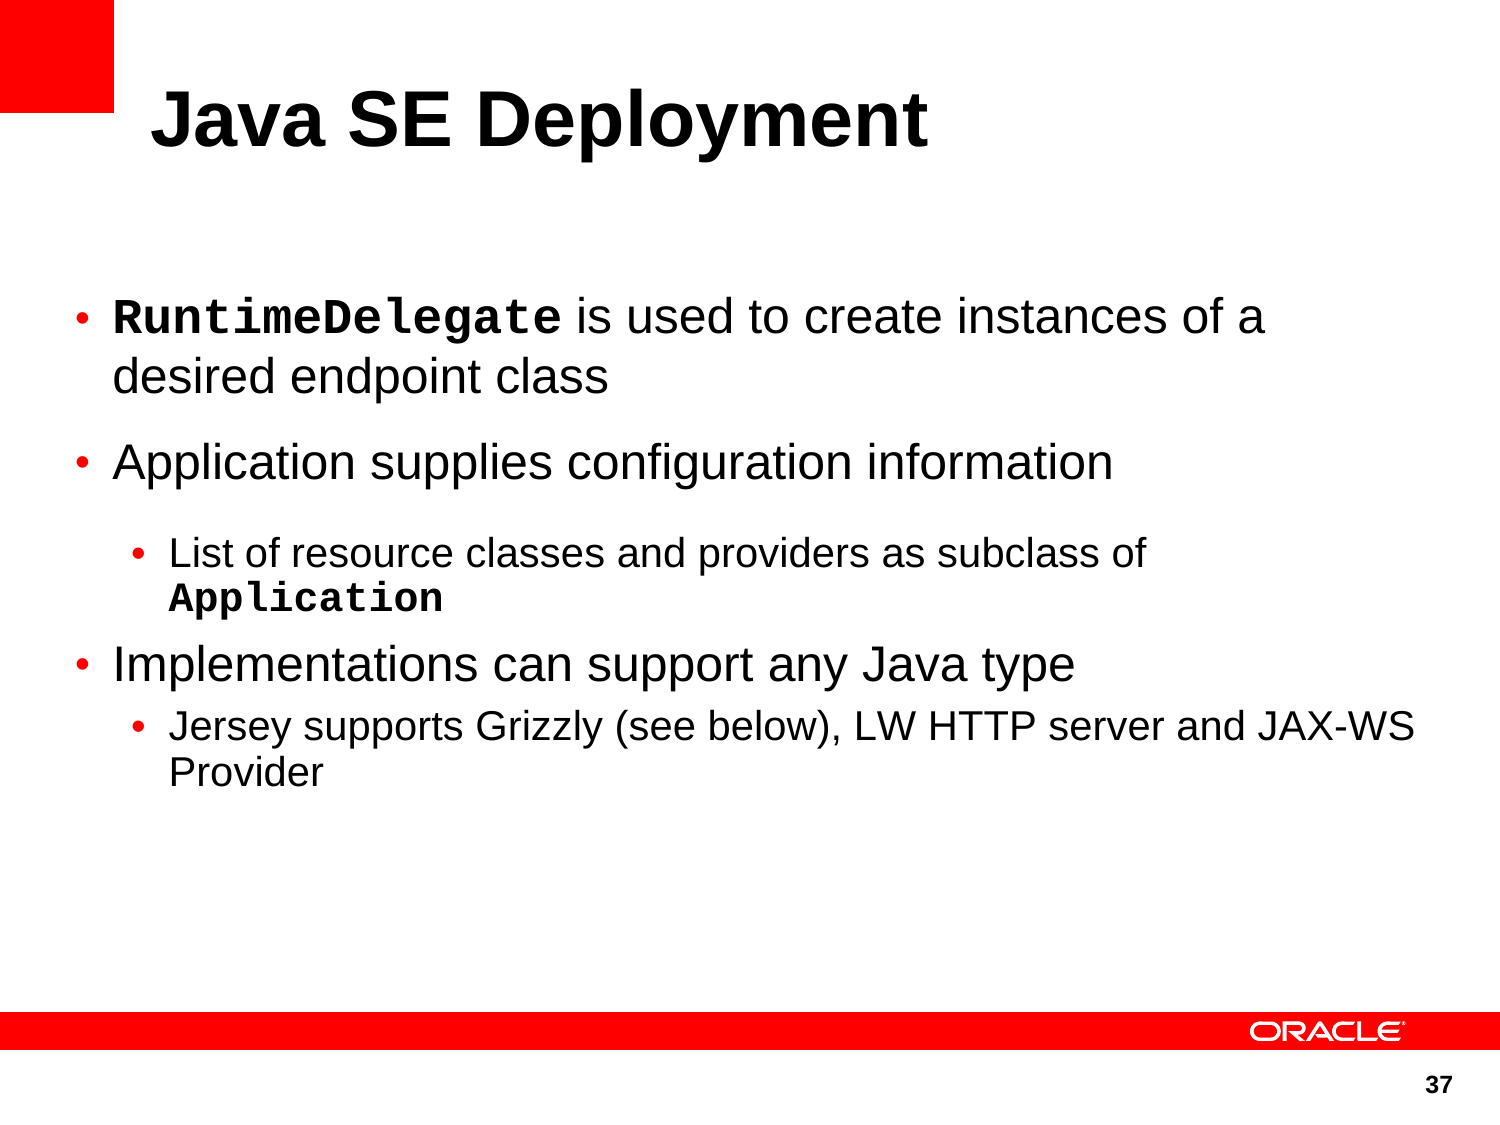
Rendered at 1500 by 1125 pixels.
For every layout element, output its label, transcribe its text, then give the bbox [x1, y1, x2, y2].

list RuntimeDelegate is used to create instances of a desired endpoint class Application supplies configuration information List of resource classes and providers as subclass of Application Implementations can support any Java type Jersey supports Grizzly (see below), LW HTTP server and JAX-WS Provider [75, 288, 1426, 864]
picture [0, 1012, 1500, 1050]
picture [0, 0, 114, 113]
title Java SE Deployment [150, 75, 1500, 238]
